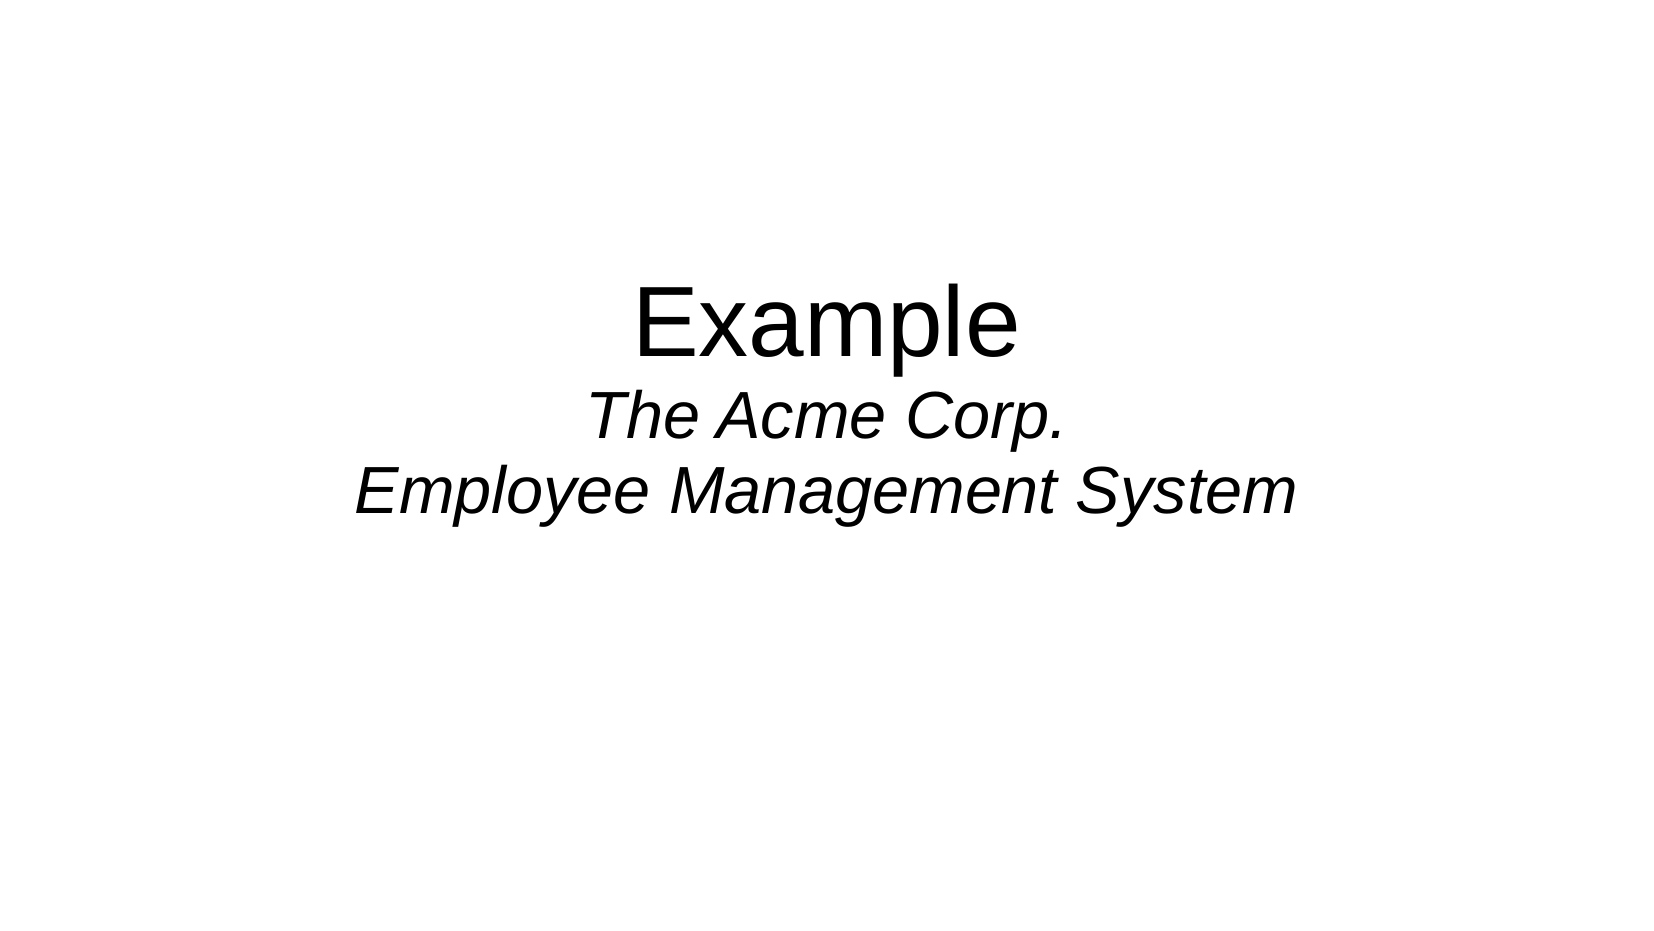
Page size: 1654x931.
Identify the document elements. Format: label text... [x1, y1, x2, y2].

subtitle Example The Acme Corp. Employee Management System [82, 37, 1571, 757]
